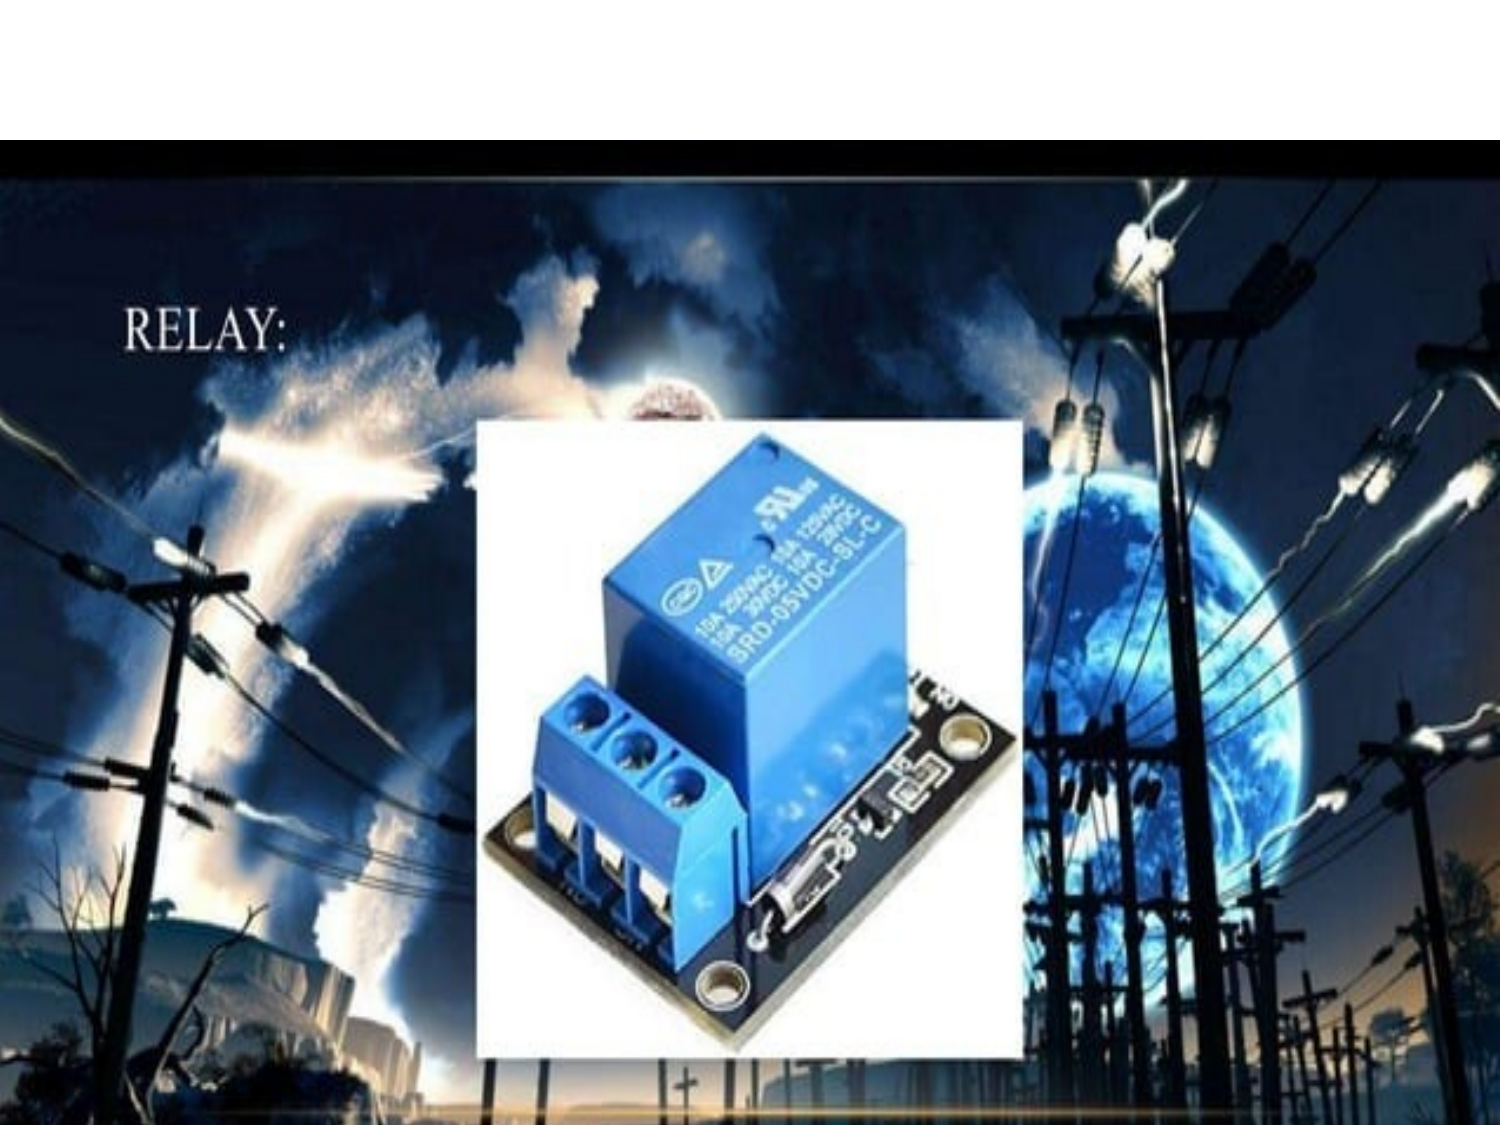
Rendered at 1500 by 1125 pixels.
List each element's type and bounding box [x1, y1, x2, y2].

picture [0, 140, 1500, 1125]
